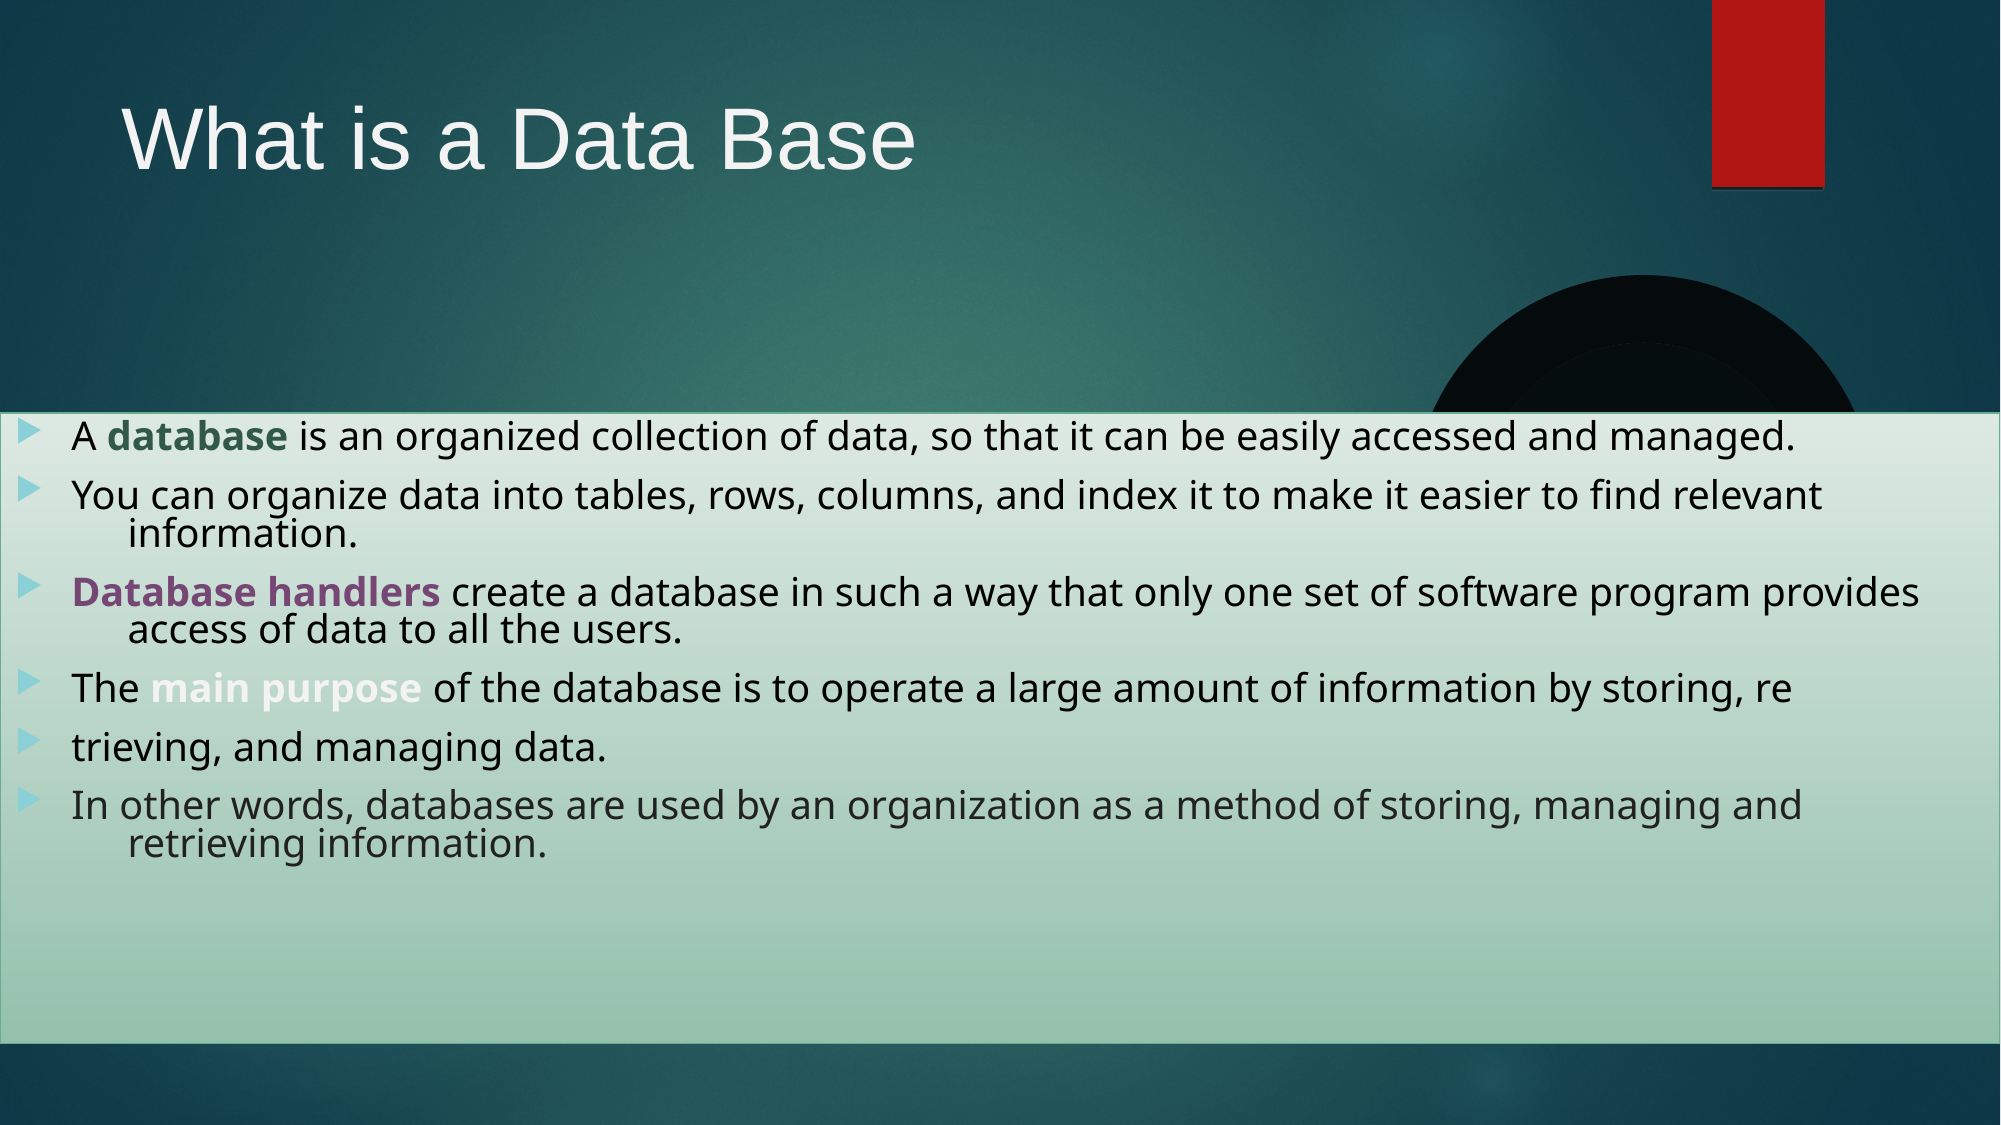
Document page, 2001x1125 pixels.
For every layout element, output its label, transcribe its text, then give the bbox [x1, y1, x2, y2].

title What is a Data Base [106, 74, 1649, 305]
list A database is an organized collection of data, so that it can be easily accessed and managed. You can organize data into tables, rows, columns, and index it to make it easier to find relevant information. Database handlers create a database in such a way that only one set of software program provides access of data to all the users. The main purpose of the database is to operate a large amount of information by storing, re trieving, and managing data. In other words, databases are used by an organization as a method of storing, managing and retrieving information. [0, 413, 2000, 1044]
